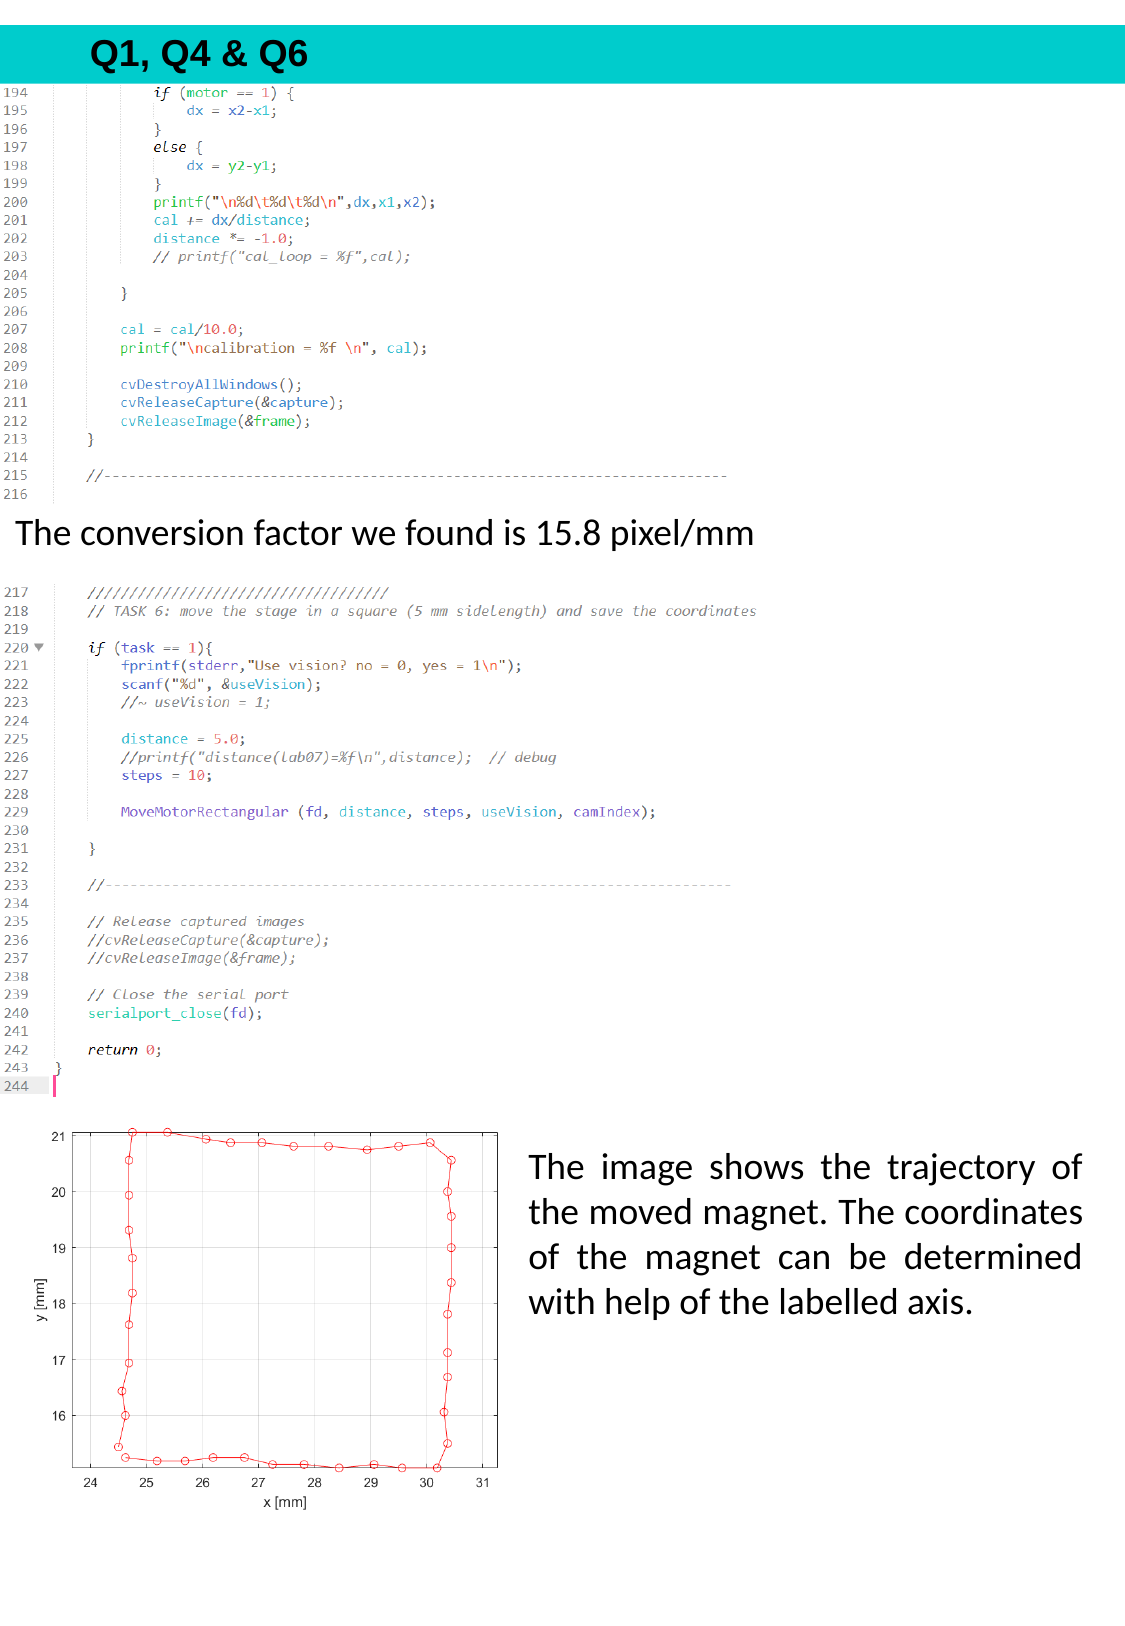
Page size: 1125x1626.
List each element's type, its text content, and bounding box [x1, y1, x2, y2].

picture [0, 583, 1125, 1513]
text_box Q1, Q4 & Q6 [0, 25, 1125, 84]
text_box The image shows the trajectory of the moved magnet. The coordinates of the magnet can be determined with help of the labelled axis. [513, 1134, 1099, 1332]
picture [0, 84, 1125, 504]
text_box The conversion factor we found is 15.8 pixel/mm [0, 500, 1099, 583]
